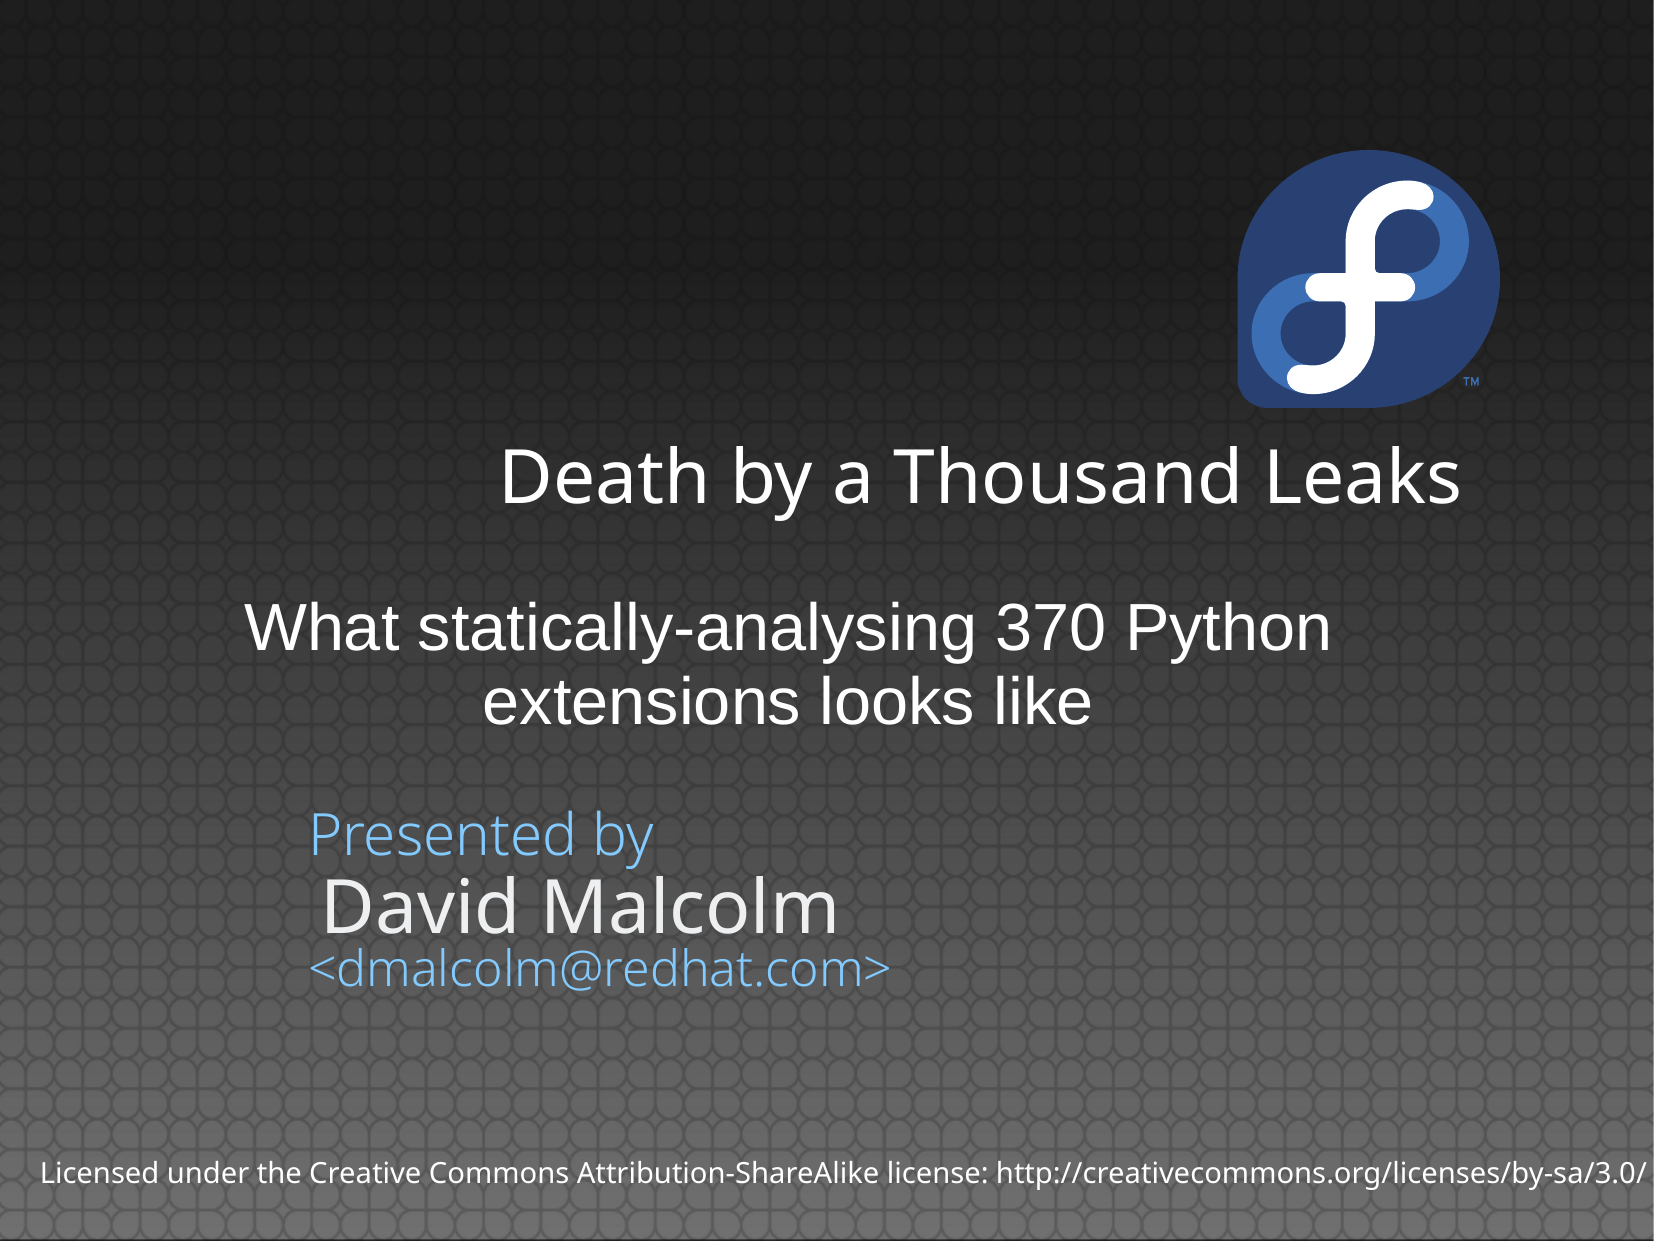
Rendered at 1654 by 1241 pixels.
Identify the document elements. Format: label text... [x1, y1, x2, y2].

subtitle What statically-analysing 370 Python extensions looks like [115, 713, 1462, 740]
text_box Presented by [293, 785, 694, 874]
picture [0, 0, 1654, 1241]
text_box Death by a Thousand Leaks [41, 416, 1479, 713]
text_box <dmalcolm@redhat.com> [143, 925, 938, 1003]
text_box David Malcolm [305, 846, 1057, 955]
text_box Licensed under the Creative Commons Attribution-ShareAlike license: http://creativecommons.org/licenses/by-sa/3.0/ [54, 1144, 1634, 1229]
